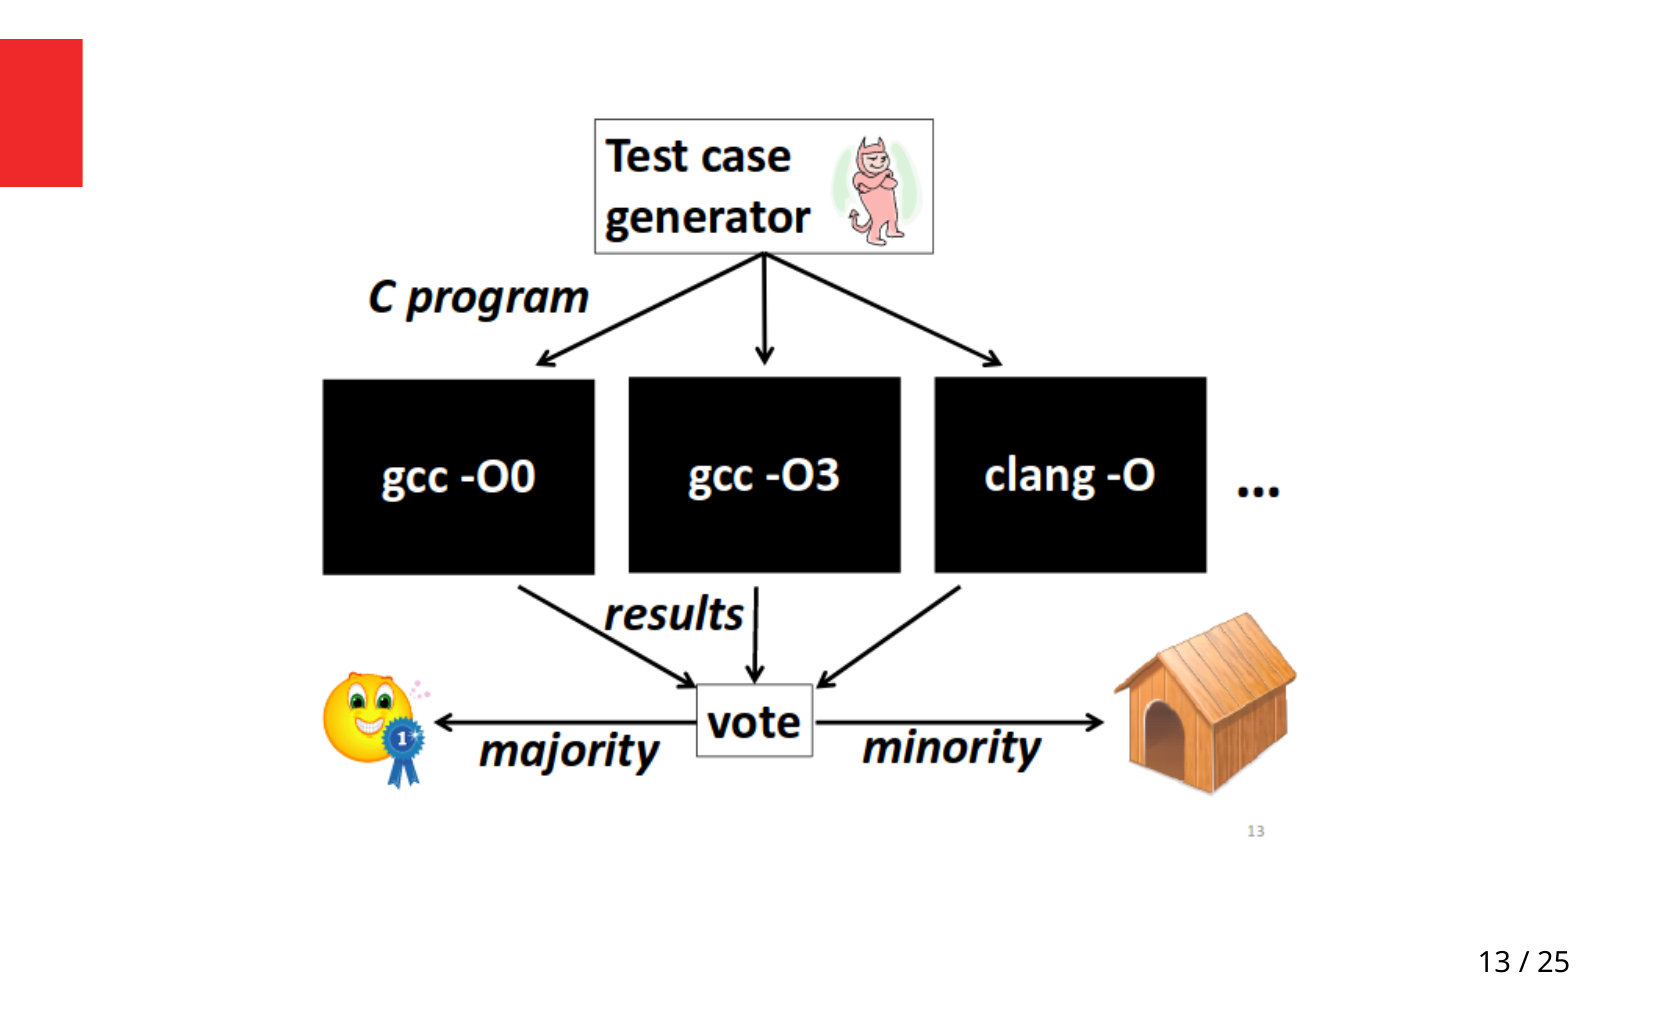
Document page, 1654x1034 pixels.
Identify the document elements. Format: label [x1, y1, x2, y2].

picture [263, 61, 1366, 916]
